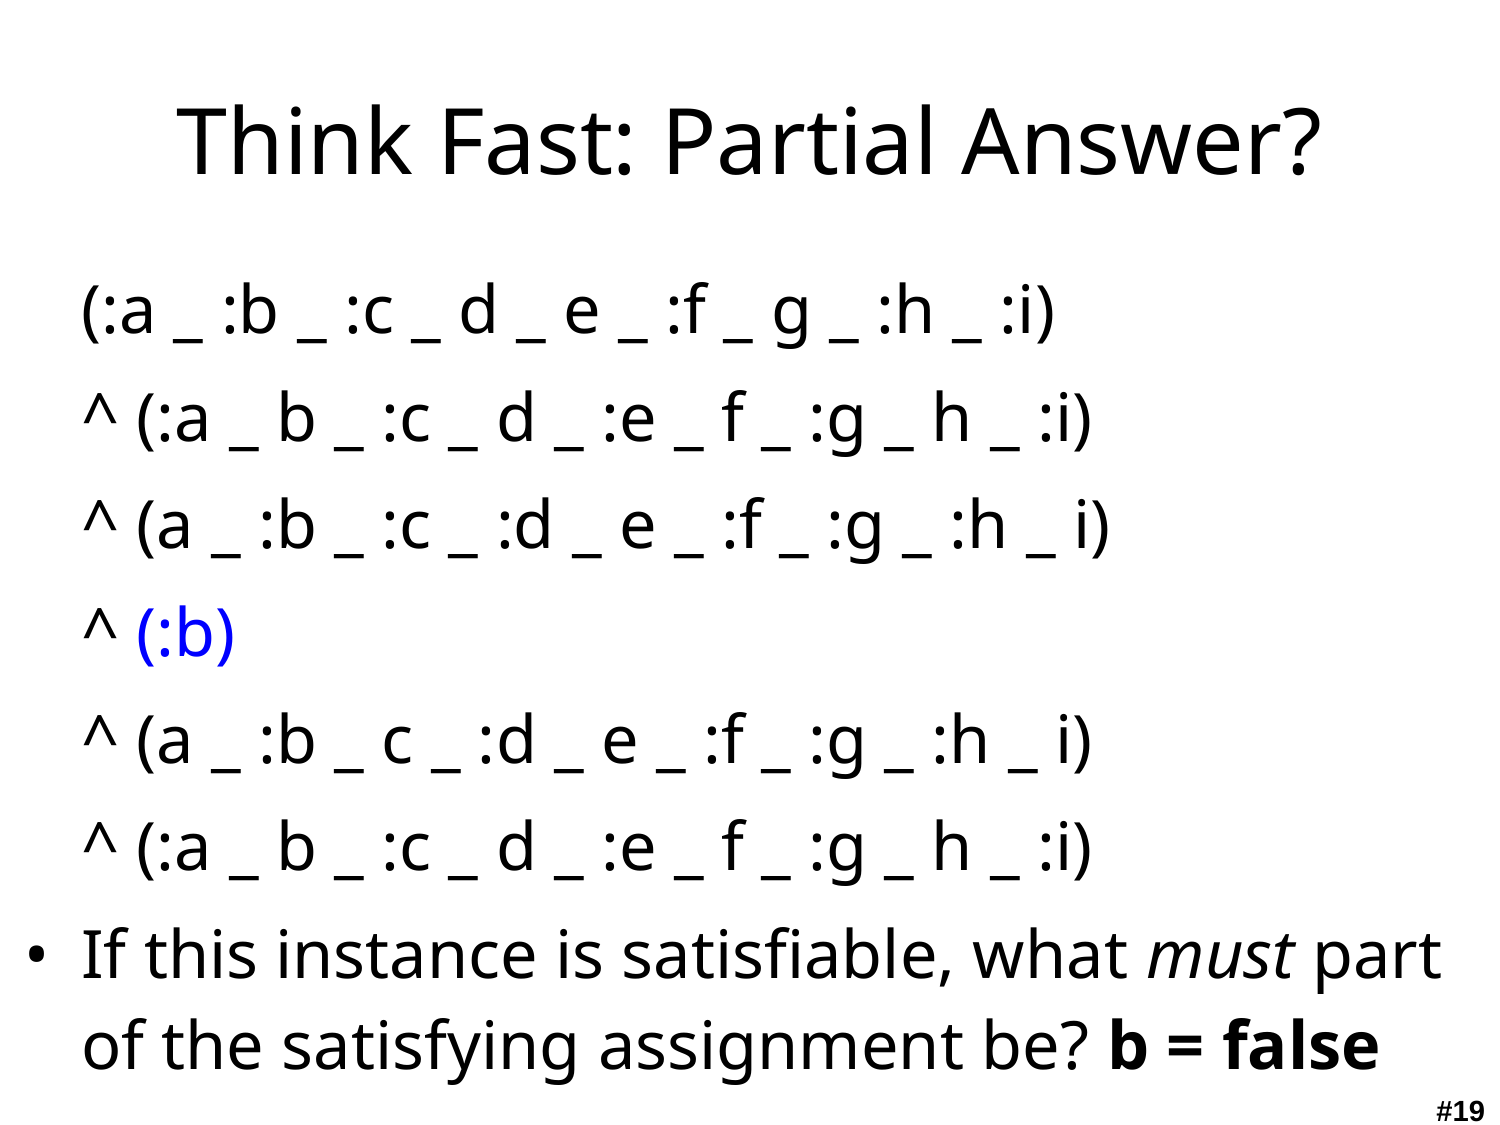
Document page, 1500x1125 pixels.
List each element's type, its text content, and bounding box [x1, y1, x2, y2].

title Think Fast: Partial Answer? [24, 45, 1476, 233]
list (:a _ :b _ :c _ d _ e _ :f _ g _ :h _ :i) ^ (:a _ b _ :c _ d _ :e _ f _ :g _ h _ :i) ^ (a _ :b _ :c _ :d _ e _ :f _ :g _ :h _ i) ^ (:b) ^ (a _ :b _ c _ :d _ e _ :f _ :g _ :h _ i) ^ (:a _ b _ :c _ d _ :e _ f _ :g _ h _ :i) If this instance is satisfiable, what must part of the satisfying assignment be? b = false [24, 262, 1476, 1101]
